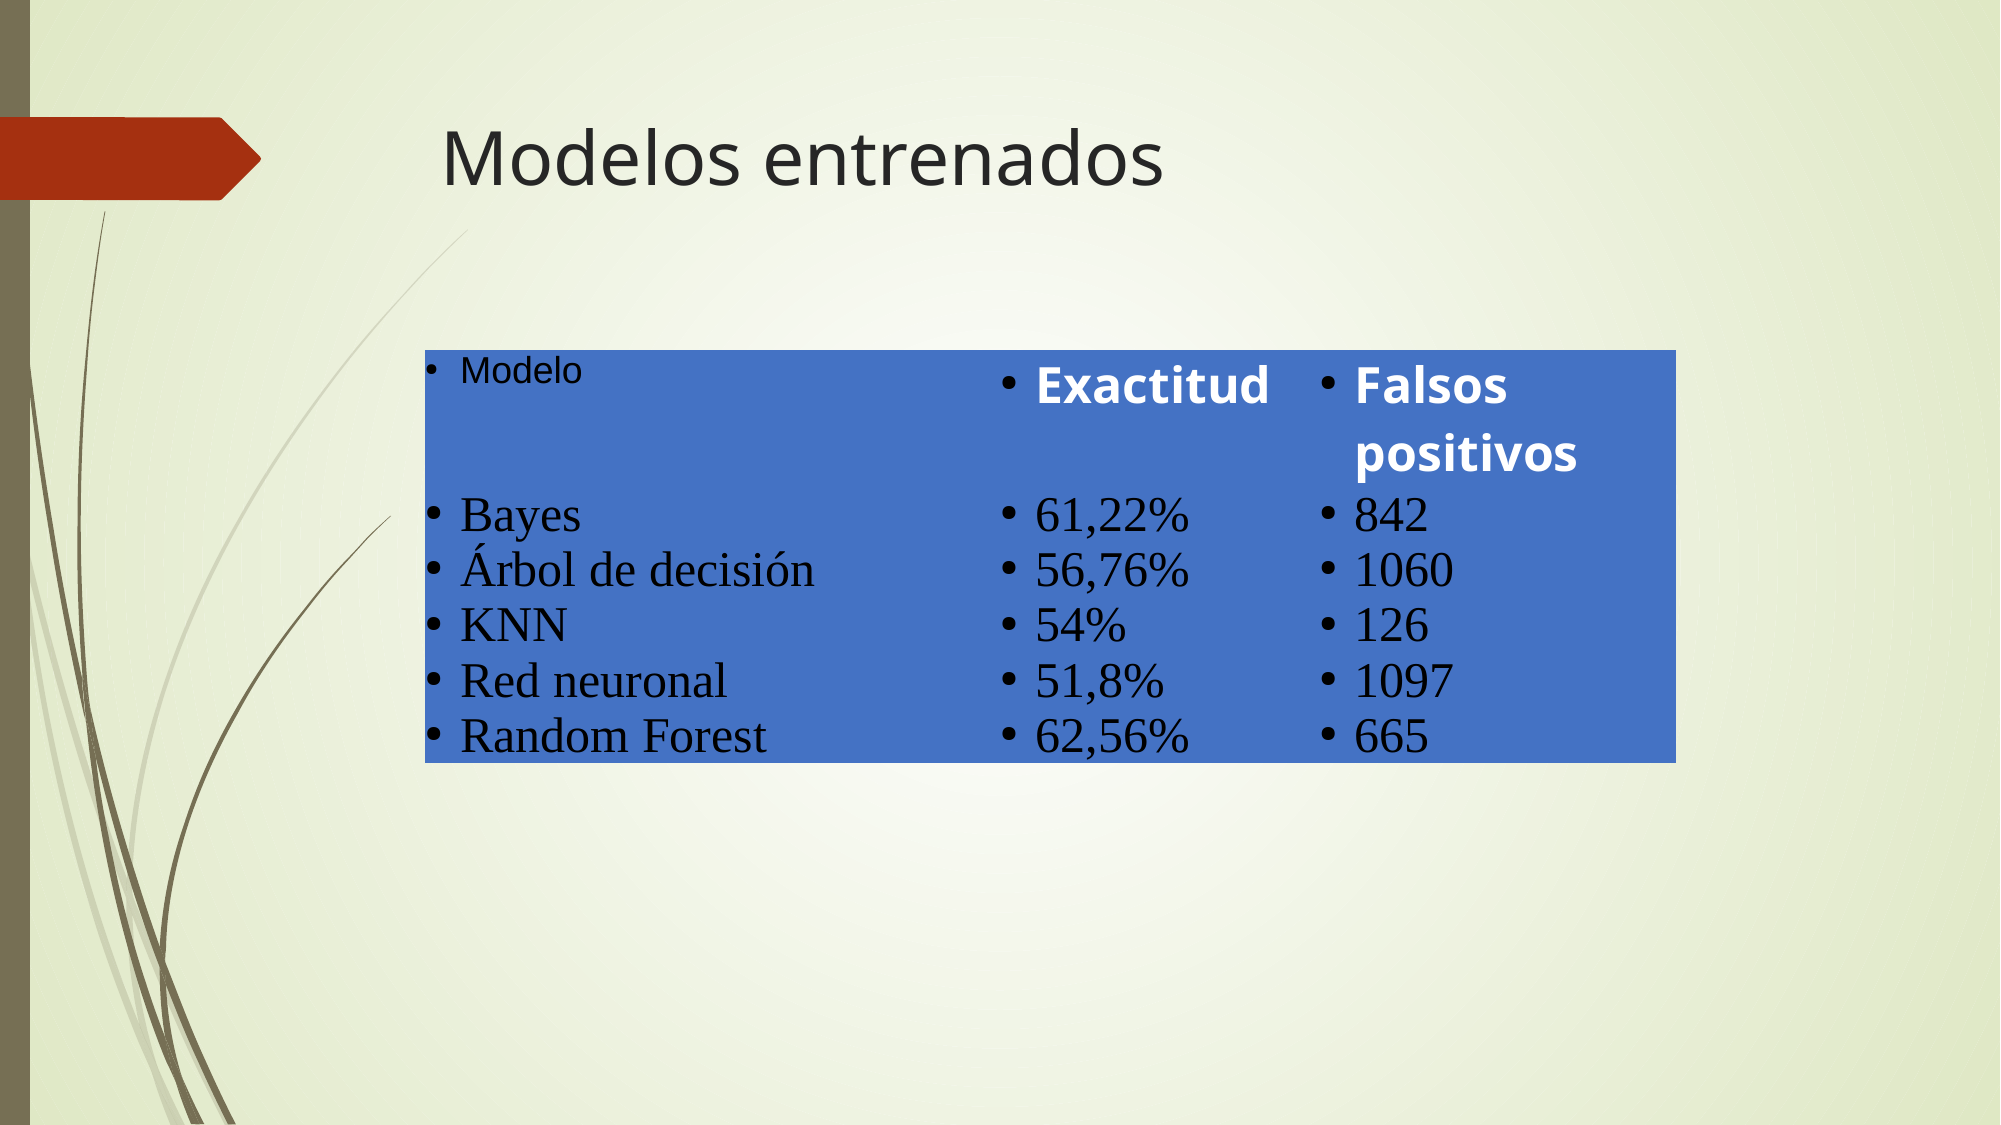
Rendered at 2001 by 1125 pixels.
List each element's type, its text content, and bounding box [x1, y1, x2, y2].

title Modelos entrenados [425, 102, 1888, 313]
table_header Exactitud [1000, 350, 1319, 487]
table_cell 61,22% [1000, 487, 1319, 542]
table_cell Árbol de decisión [425, 542, 1000, 597]
table_cell 54% [1000, 597, 1319, 653]
table_cell 51,8% [1000, 653, 1319, 708]
table_cell 126 [1319, 597, 1676, 653]
table_cell 665 [1319, 708, 1676, 763]
table_cell 56,76% [1000, 542, 1319, 597]
table_cell Red neuronal [425, 653, 1000, 708]
table_cell Random Forest [425, 708, 1000, 763]
table_header Modelo [425, 350, 1000, 487]
table_header Falsos positivos [1319, 350, 1676, 487]
table_cell 1060 [1319, 542, 1676, 597]
table_cell KNN [425, 597, 1000, 653]
table_cell 62,56% [1000, 708, 1319, 763]
table_cell 842 [1319, 487, 1676, 542]
table_cell 1097 [1319, 653, 1676, 708]
table_cell Bayes [425, 487, 1000, 542]
